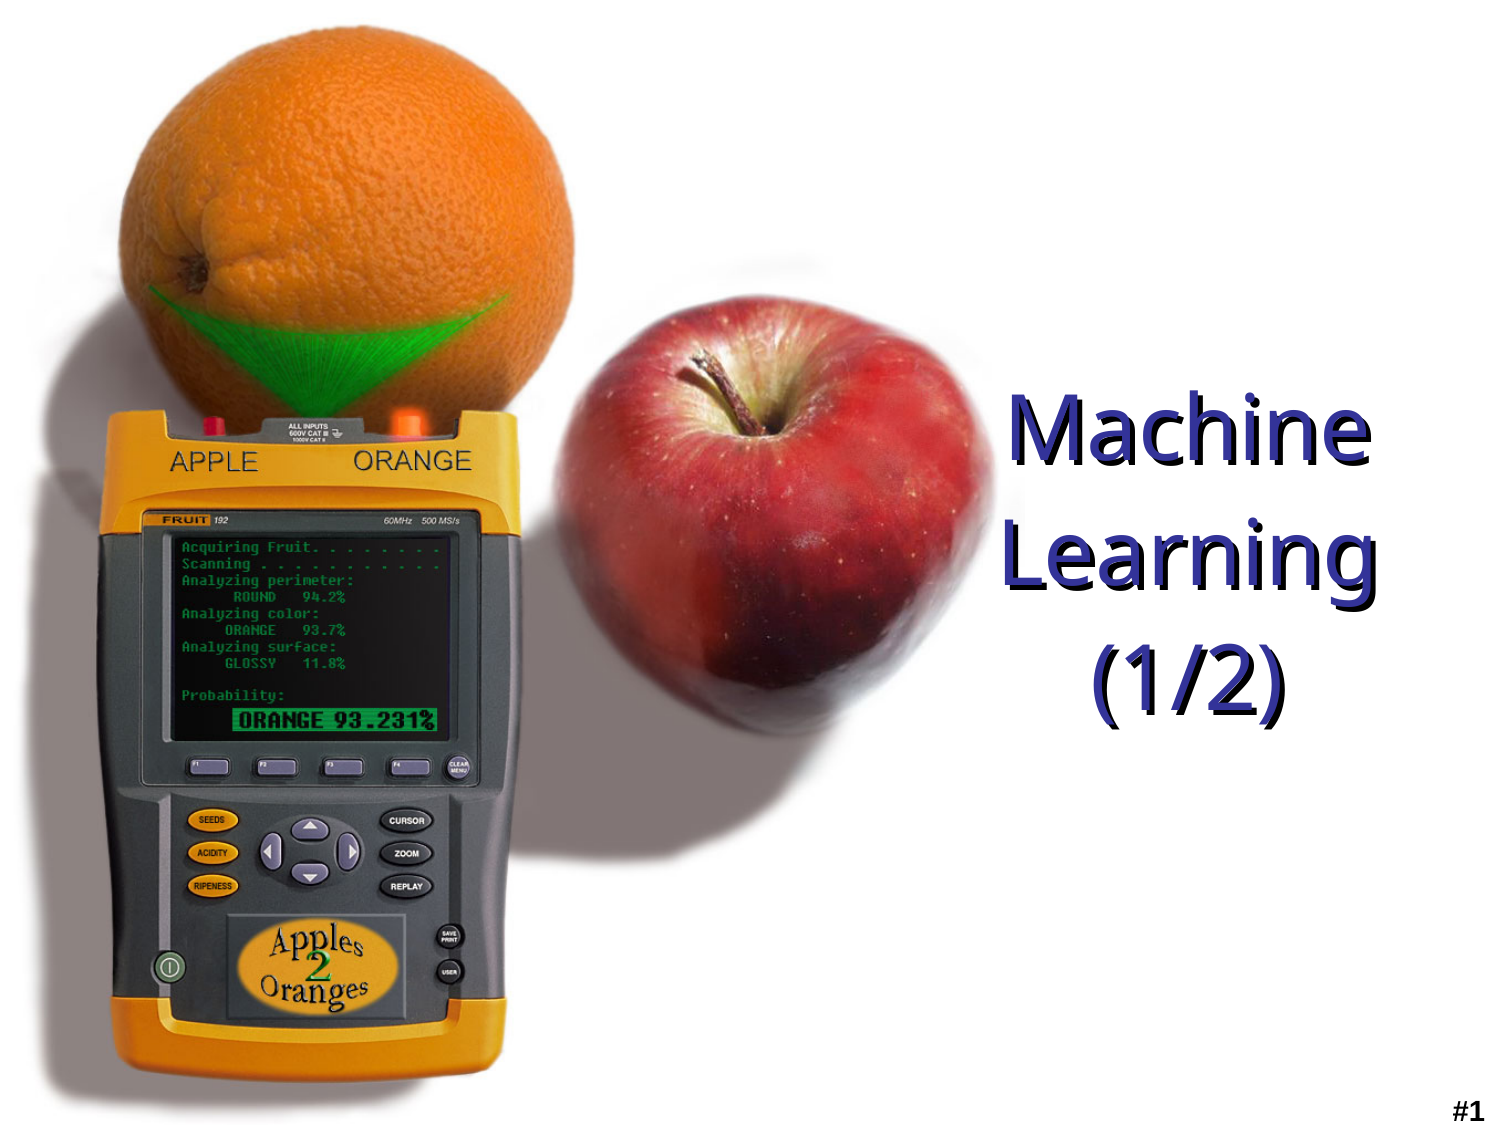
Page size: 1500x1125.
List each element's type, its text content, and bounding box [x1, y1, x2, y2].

picture [0, 0, 1025, 1125]
title Machine Learning (1/2) [900, 12, 1476, 1088]
